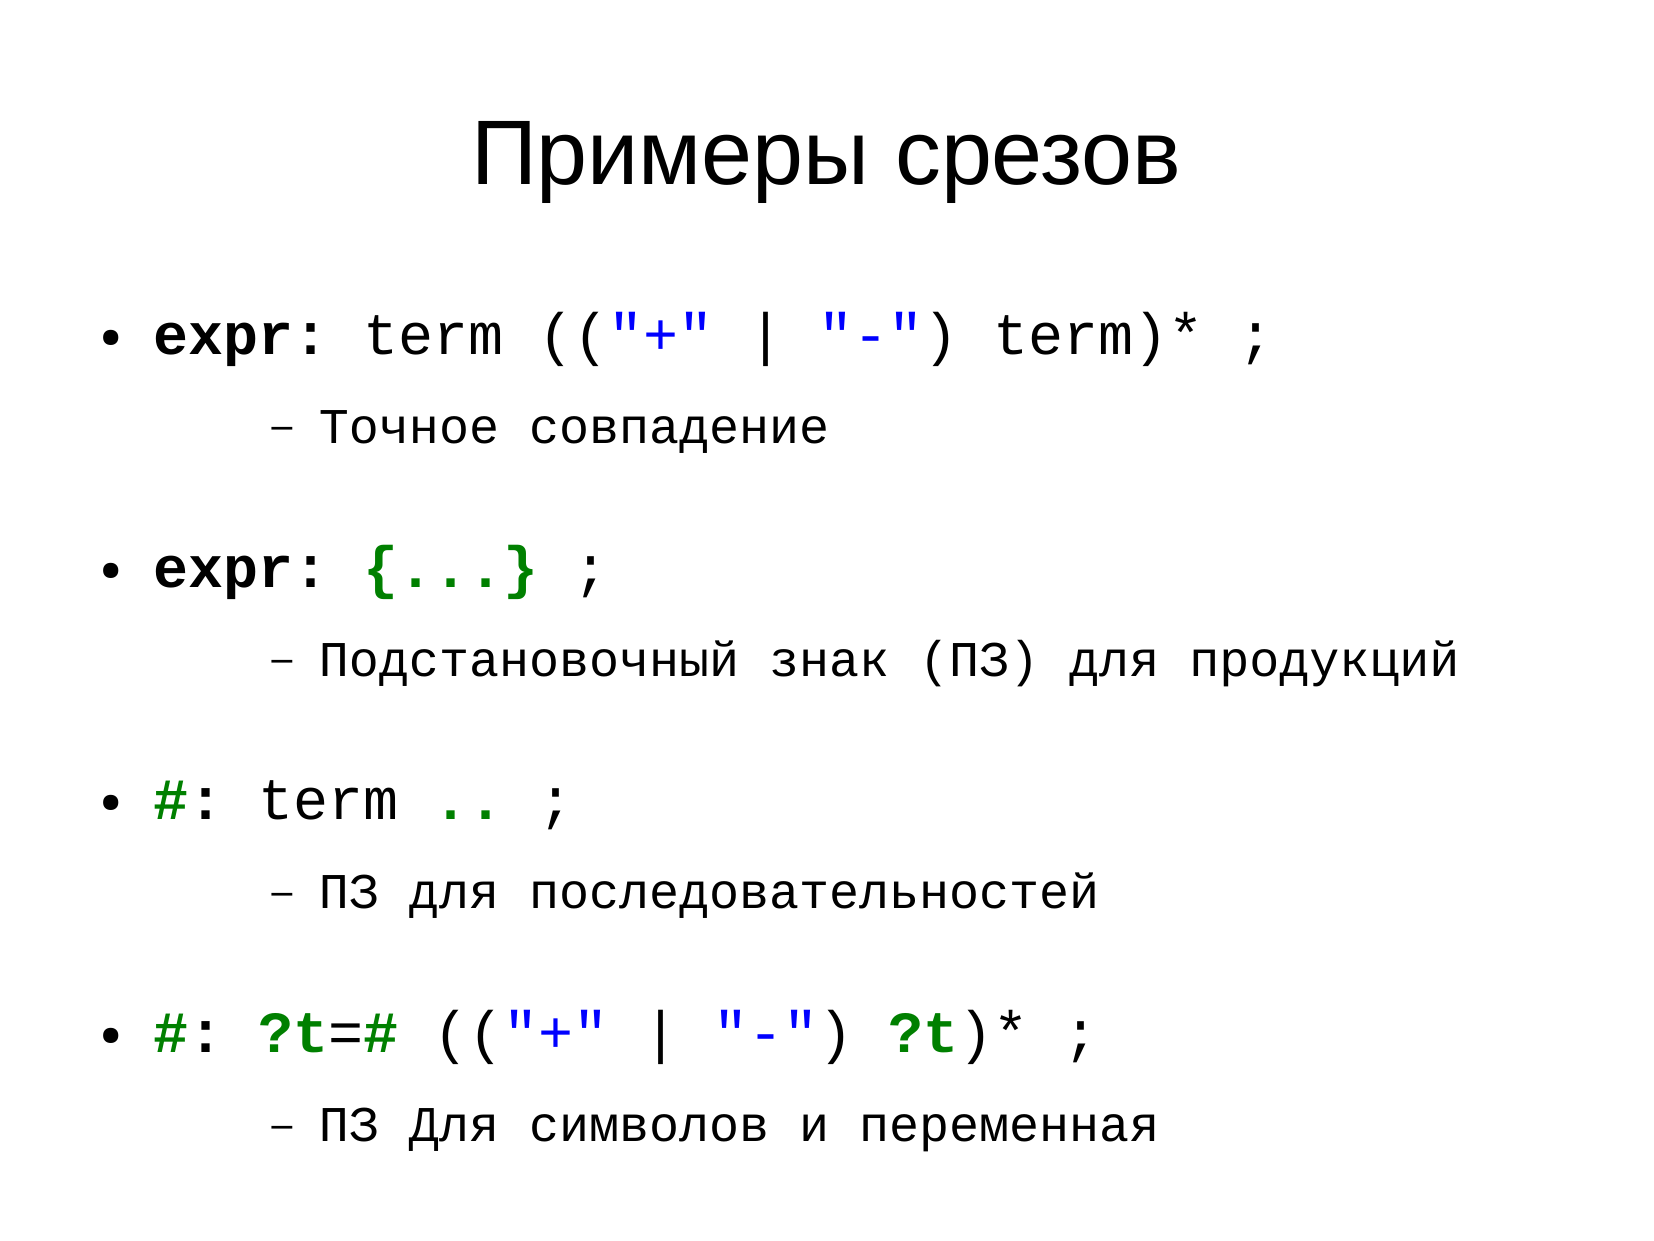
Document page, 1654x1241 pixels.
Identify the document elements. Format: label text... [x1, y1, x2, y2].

list expr: term (("+" | "-") term)* ; Точное совпадение expr: {...} ; Подстановочный знак (ПЗ) для продукций #: term .. ; ПЗ для последовательностей #: ?t=# (("+" | "-") ?t)* ; ПЗ Для символов и переменная [82, 306, 1571, 1157]
title Примеры срезов [82, 49, 1571, 257]
